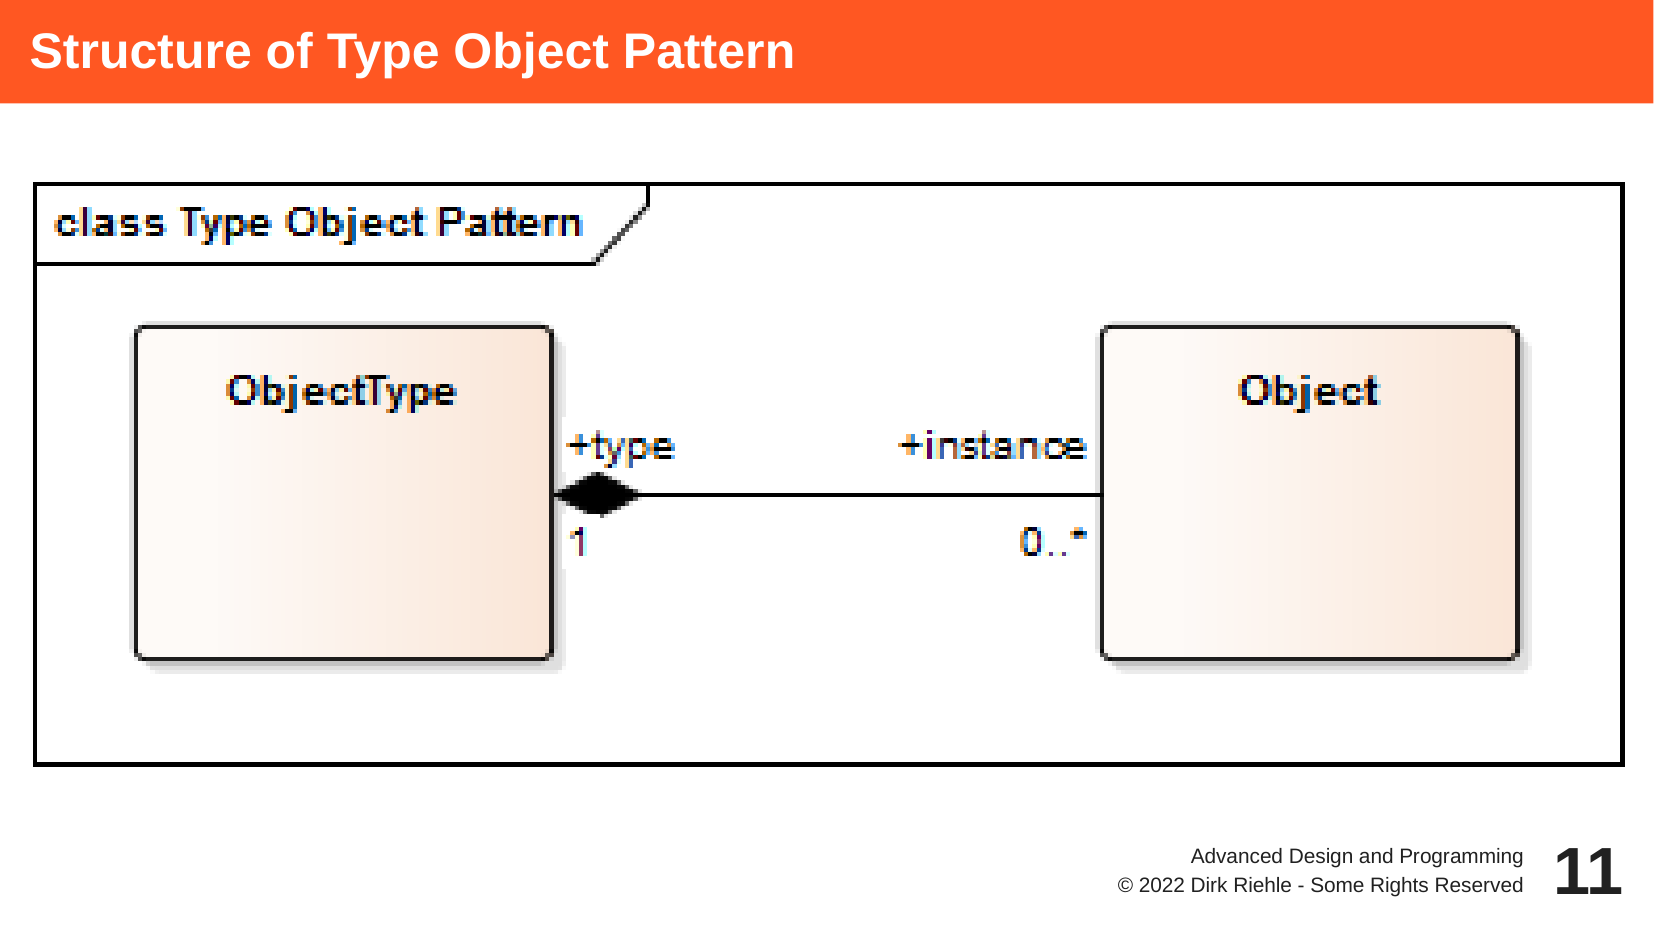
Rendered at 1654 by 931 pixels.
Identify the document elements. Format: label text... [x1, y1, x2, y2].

title Structure of Type Object Pattern [0, 0, 1654, 104]
picture [29, 178, 1625, 767]
